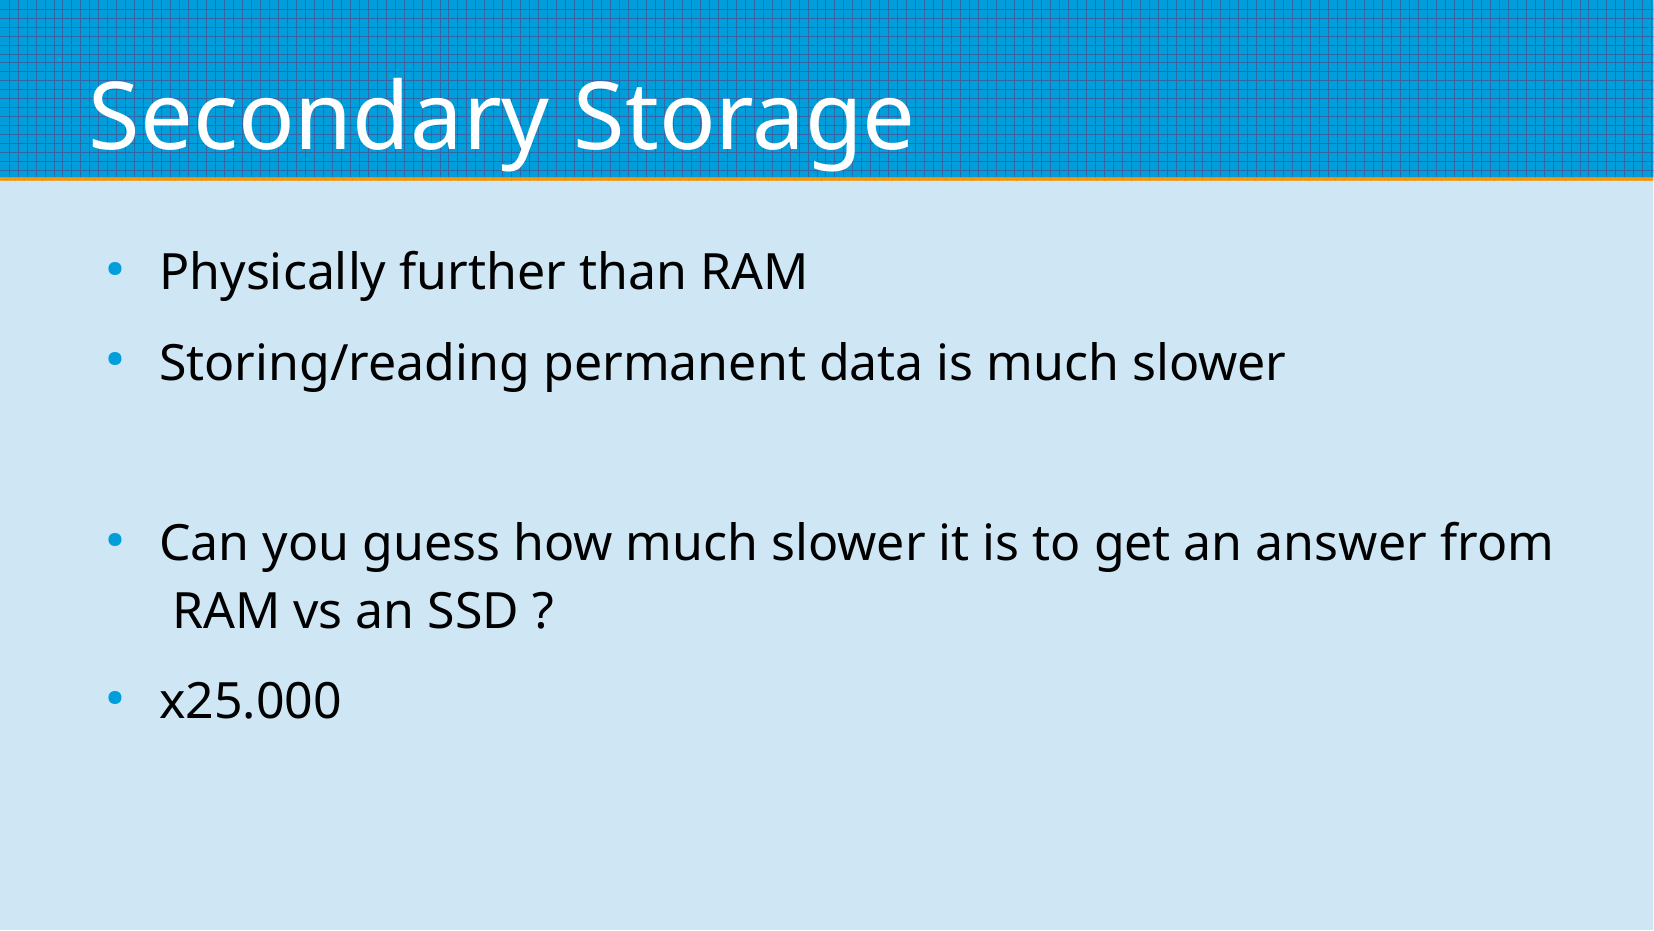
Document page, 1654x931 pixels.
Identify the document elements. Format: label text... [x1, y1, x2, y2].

list Physically further than RAM Storing/reading permanent data is much slower Can you guess how much slower it is to get an answer from RAM vs an SSD ? x25.000 [88, 236, 1565, 813]
title Secondary Storage [88, 14, 1565, 178]
